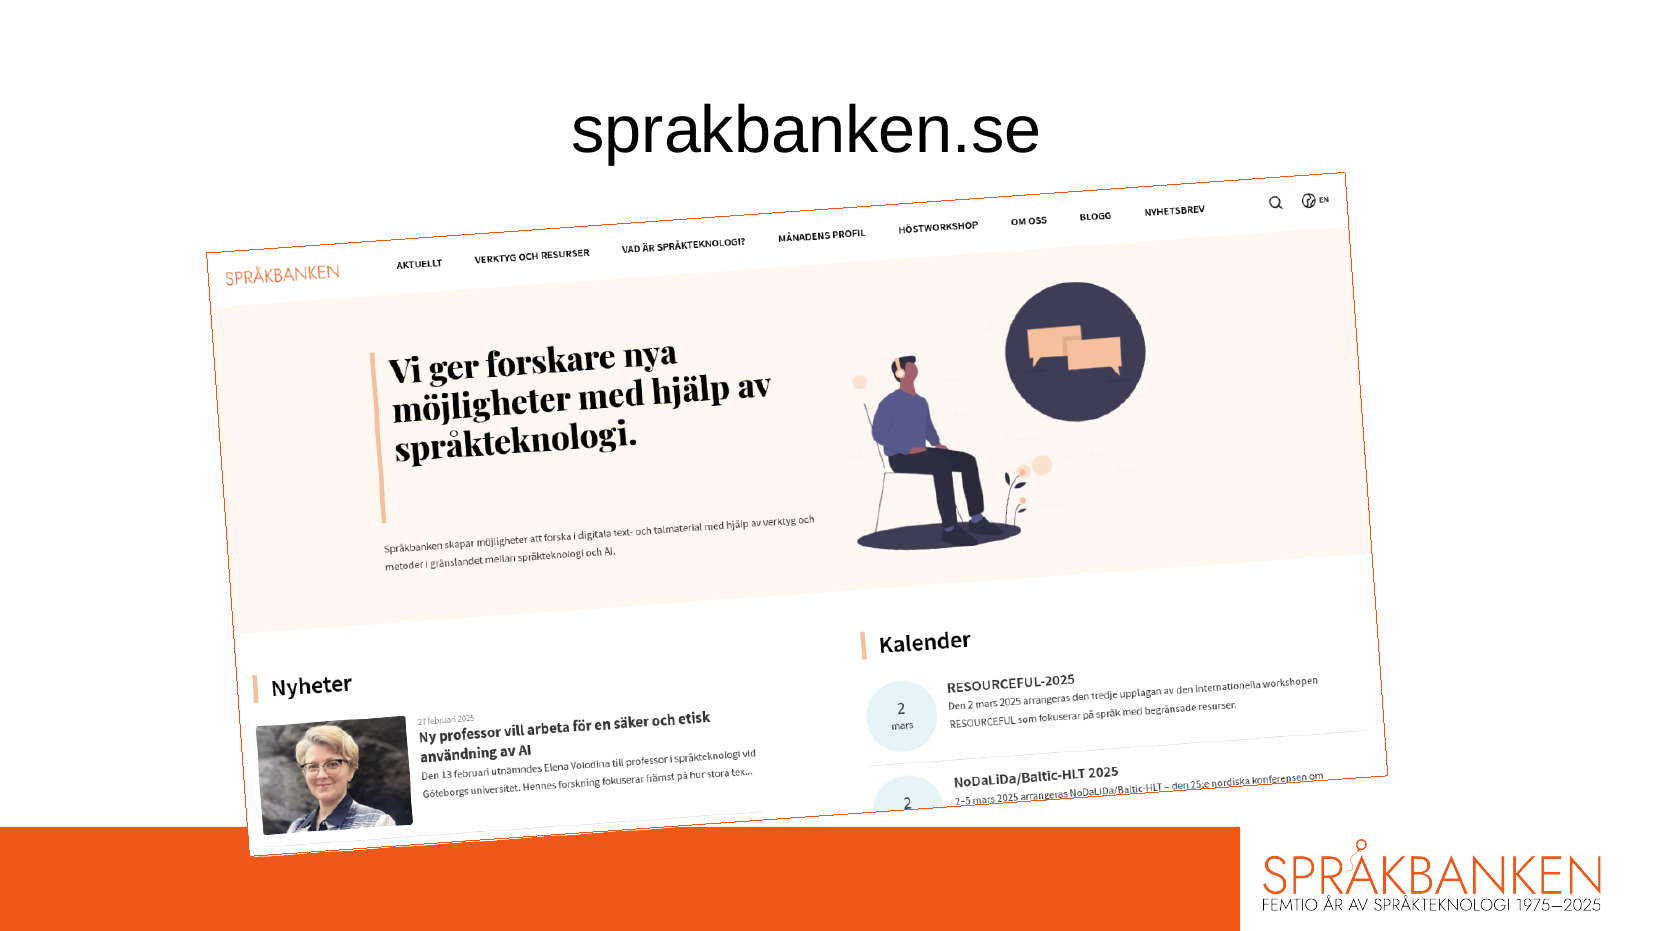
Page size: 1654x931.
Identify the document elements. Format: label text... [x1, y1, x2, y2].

picture [1263, 839, 1601, 911]
picture [206, 172, 1388, 857]
text_box sprakbanken.se [556, 84, 1087, 178]
